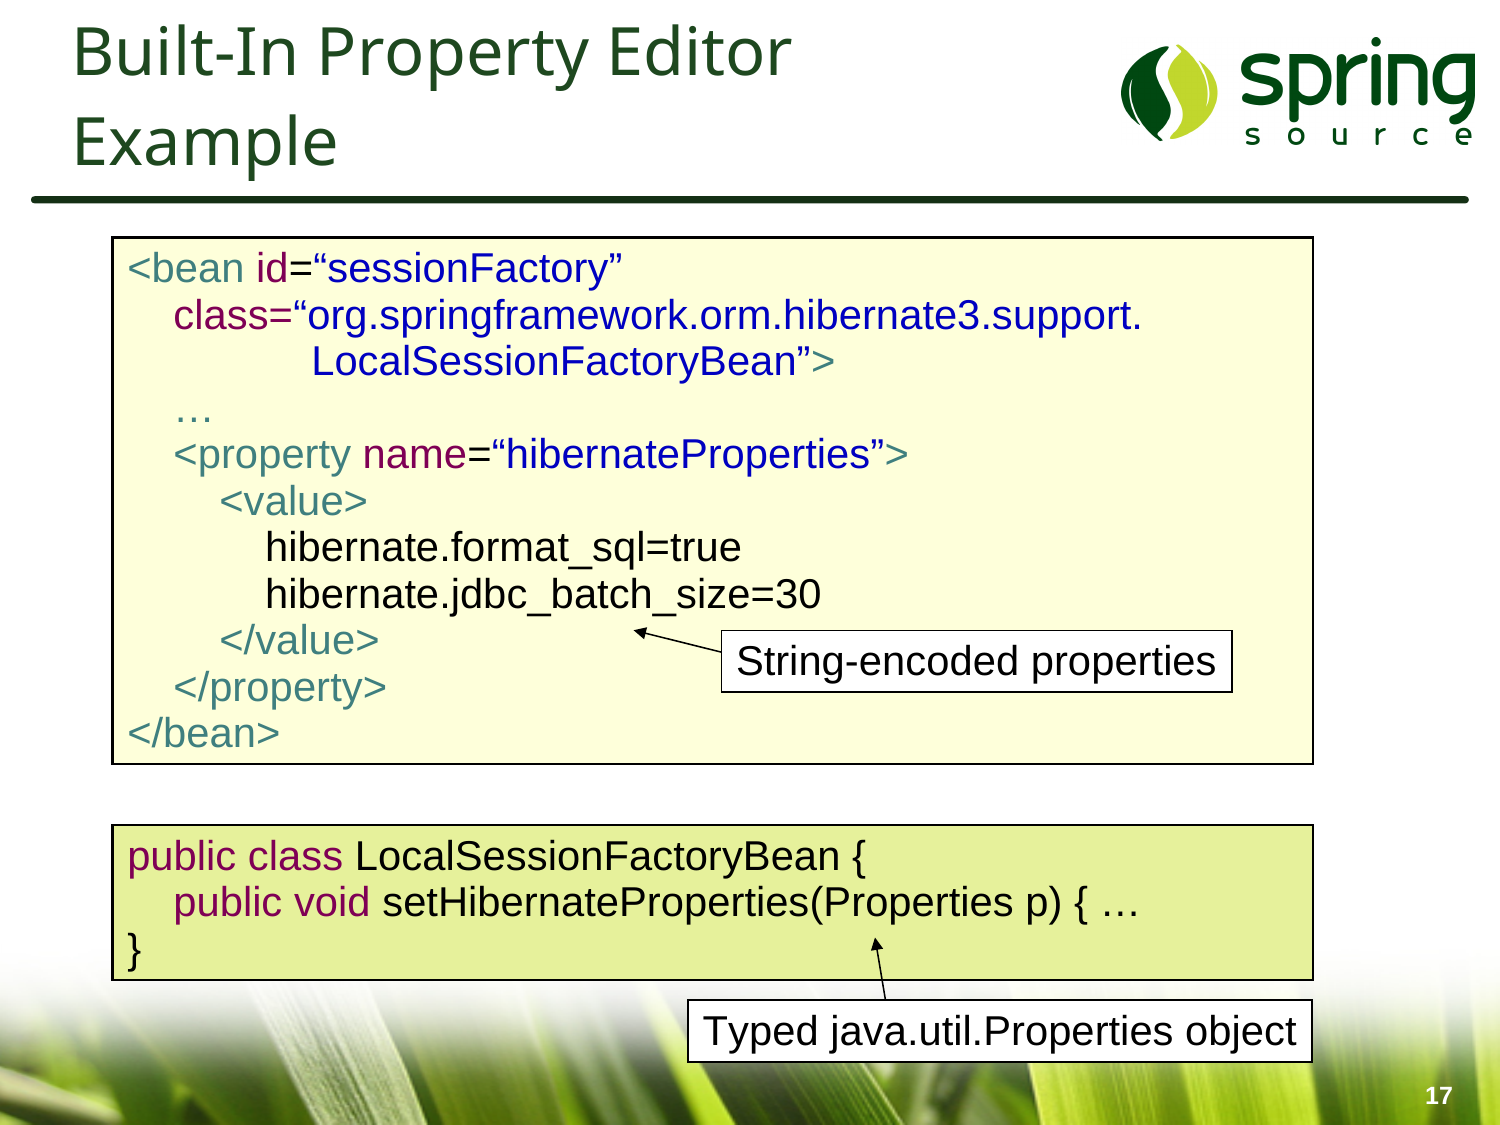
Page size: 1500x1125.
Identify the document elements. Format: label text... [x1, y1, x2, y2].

text_box <bean id=“sessionFactory” class=“org.springframework.orm.hibernate3.support. LocalSessionFactoryBean”> … <property name=“hibernateProperties”> <value> hibernate.format_sql=true hibernate.jdbc_batch_size=30 </value> </property> </bean> [112, 237, 1313, 765]
picture [0, 944, 1500, 1125]
text_box String-encoded properties [721, 630, 1233, 693]
text_box public class LocalSessionFactoryBean { public void setHibernateProperties(Properties p) { … } [112, 825, 1313, 980]
picture [1121, 37, 1475, 145]
title Built-In Property Editor Example [56, 5, 1089, 184]
text_box Typed java.util.Properties object [687, 999, 1312, 1062]
